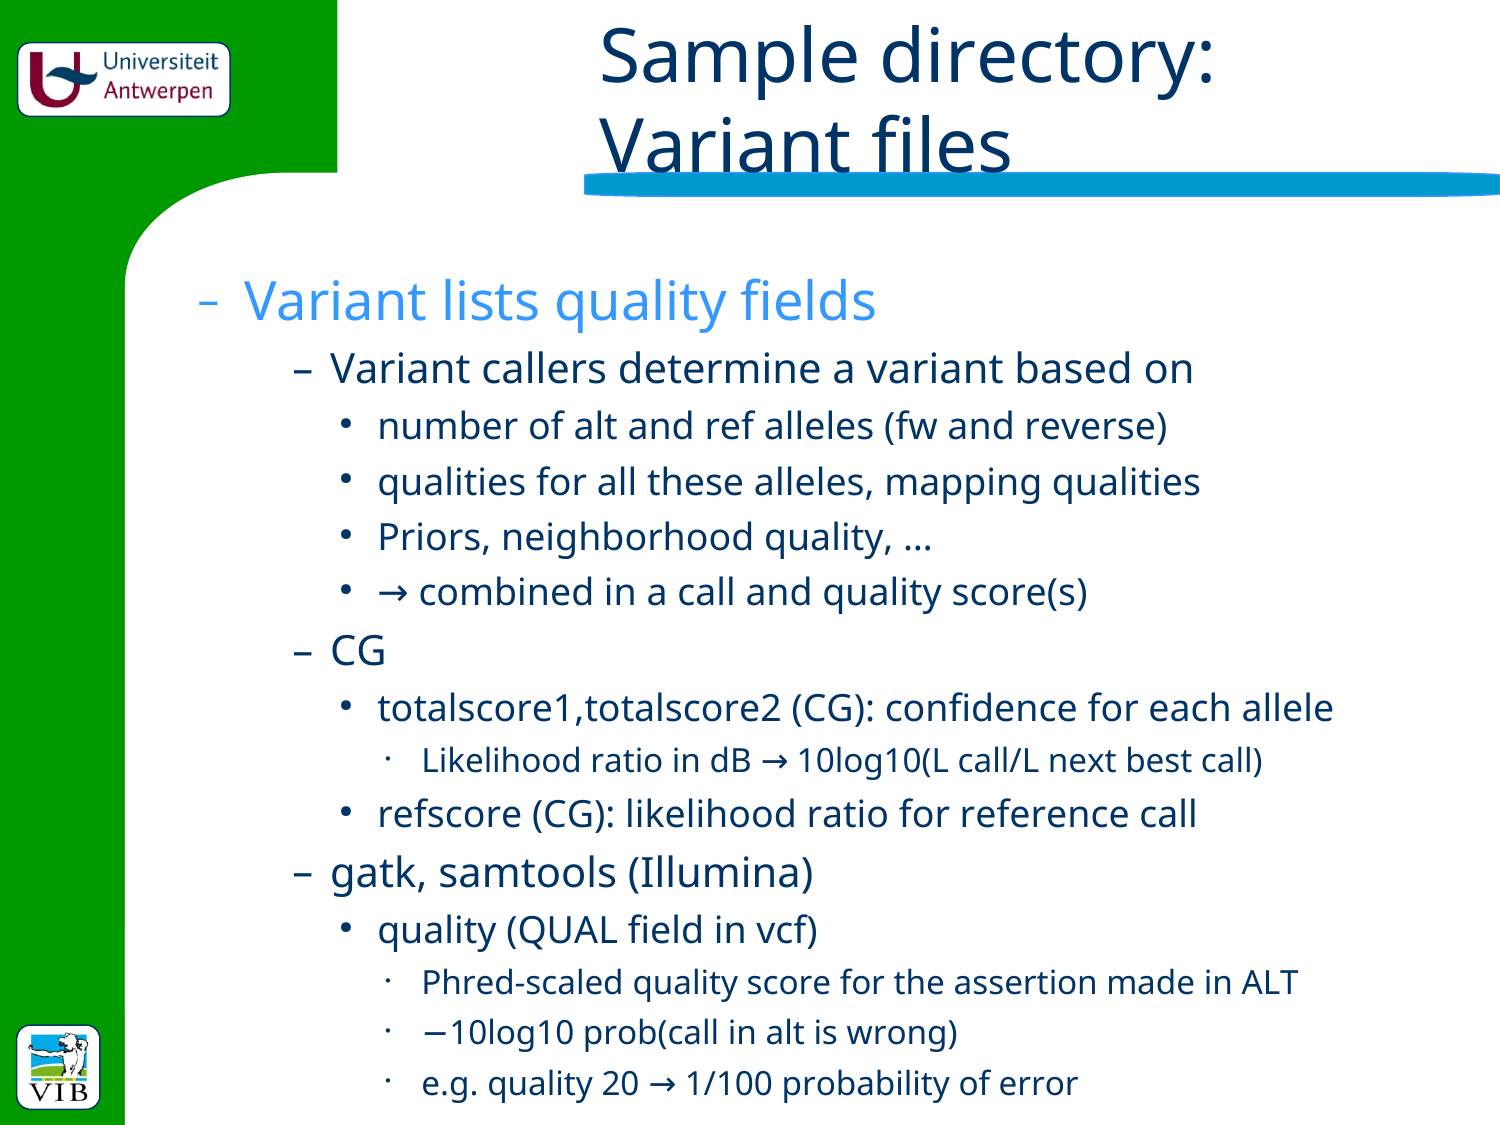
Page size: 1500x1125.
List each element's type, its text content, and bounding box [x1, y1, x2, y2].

list Variant lists quality fields Variant callers determine a variant based on number of alt and ref alleles (fw and reverse) qualities for all these alleles, mapping qualities Priors, neighborhood quality, … → combined in a call and quality score(s) CG totalscore1,totalscore2 (CG): confidence for each allele Likelihood ratio in dB → 10log10(L call/L next best call) refscore (CG): likelihood ratio for reference call gatk, samtools (Illumina) quality (QUAL field in vcf) Phred-scaled quality score for the assertion made in ALT −10log10 prob(call in alt is wrong) e.g. quality 20 → 1/100 probability of error [159, 258, 1465, 1110]
picture [25, 1029, 91, 1107]
picture [25, 47, 223, 112]
title Sample directory: Variant files [584, 0, 1500, 195]
